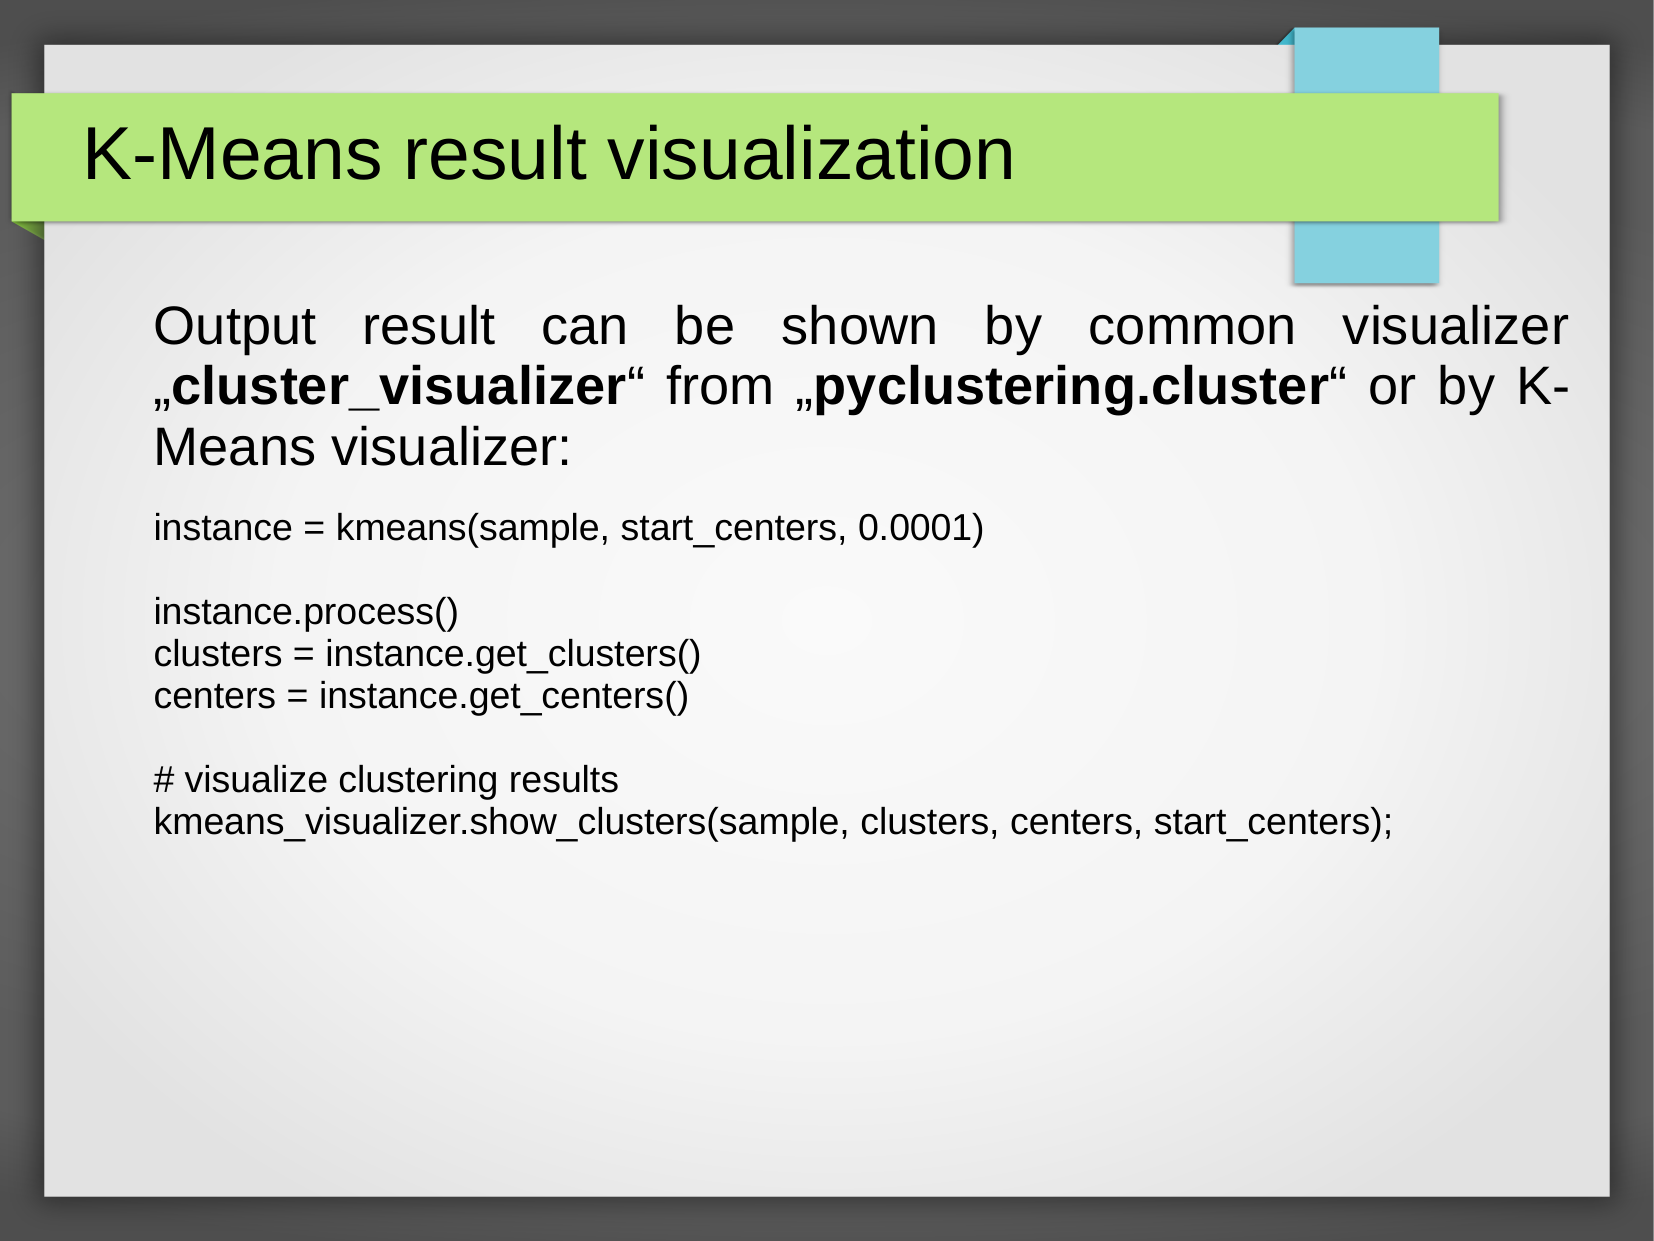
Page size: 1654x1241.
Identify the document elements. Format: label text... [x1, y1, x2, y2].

list Output result can be shown by common visualizer „cluster_visualizer“ from „pyclustering.cluster“ or by K-Means visualizer: instance = kmeans(sample, start_centers, 0.0001) instance.process() clusters = instance.get_clusters() centers = instance.get_centers() # visualize clustering results kmeans_visualizer.show_clusters(sample, clusters, centers, start_centers); [82, 295, 1571, 1015]
title K-Means result visualization [82, 94, 1264, 213]
picture [0, 0, 1654, 1241]
